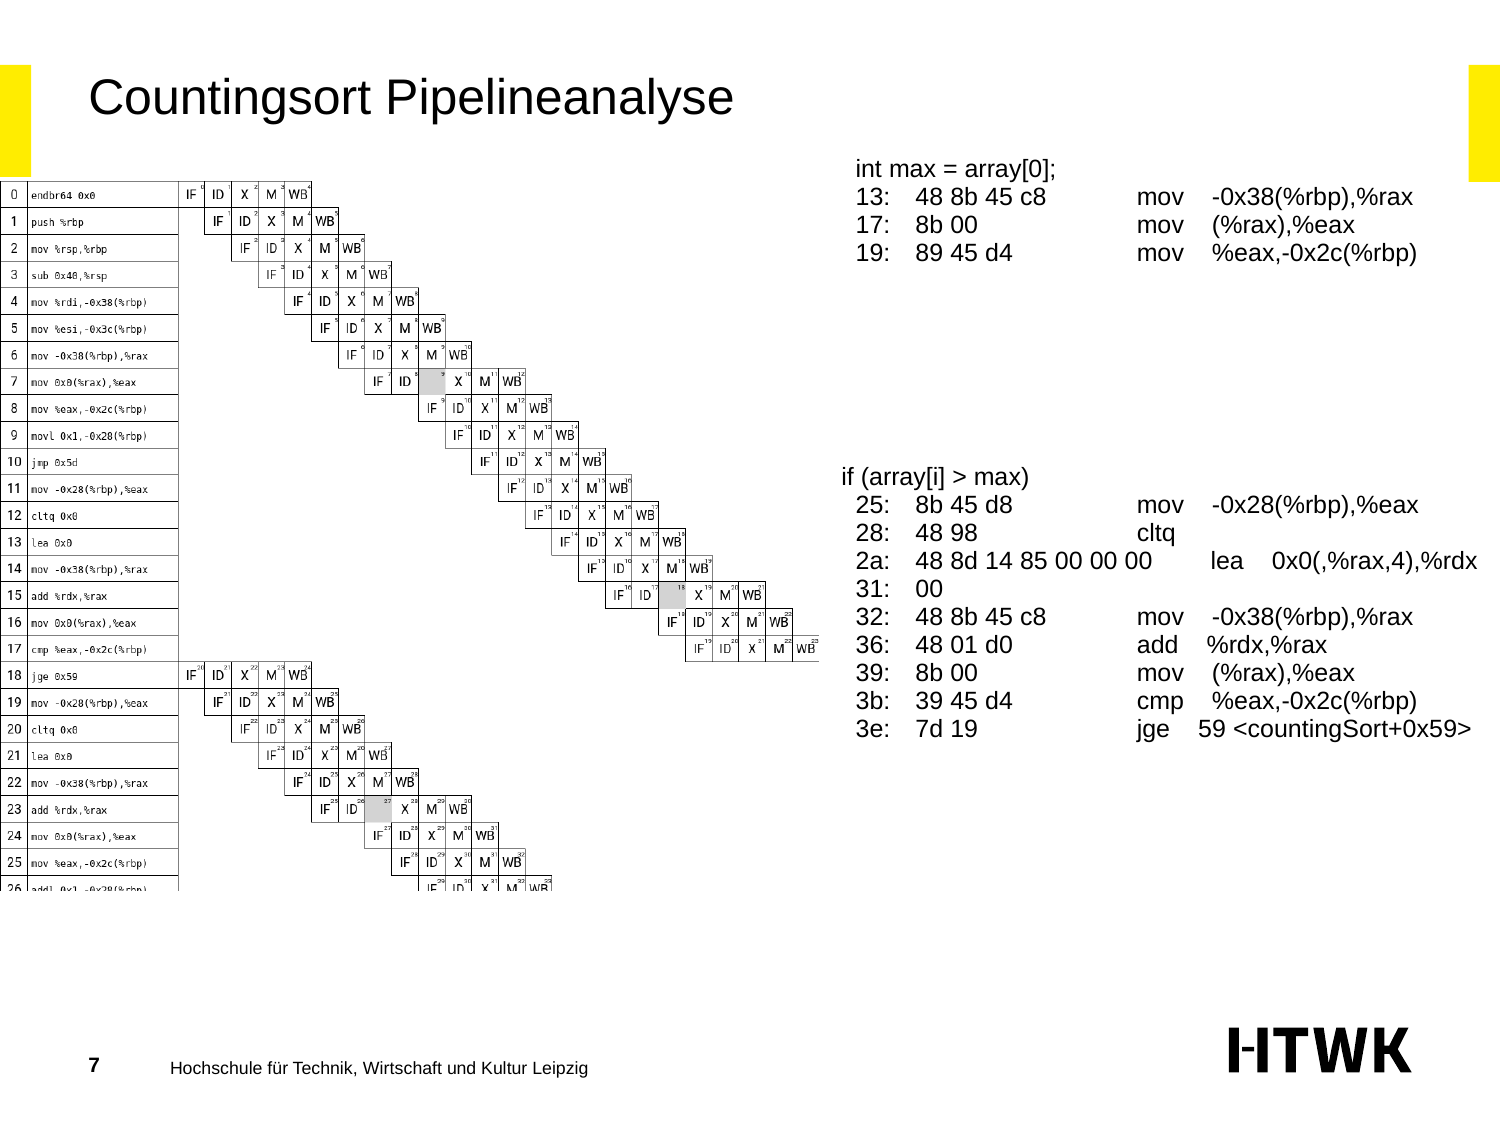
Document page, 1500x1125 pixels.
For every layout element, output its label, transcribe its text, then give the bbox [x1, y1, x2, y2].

slide_number <Foliennummer> [88, 1018, 149, 1078]
text_box int max = array[0]; 13: 48 8b 45 c8 mov -0x38(%rbp),%rax 17: 8b 00 mov (%rax),%eax 19: 89 45 d4 mov %eax,-0x2c(%rbp) if (array[i] > max) 25: 8b 45 d8 mov -0x28(%rbp),%eax 28: 48 98 cltq 2a: 48 8d 14 85 00 00 00 lea 0x0(,%rax,4),%rdx 31: 00 32: 48 8b 45 c8 mov -0x38(%rbp),%rax 36: 48 01 d0 add %rdx,%rax 39: 8b 00 mov (%rax),%eax 3b: 39 45 d4 cmp %eax,-0x2c(%rbp) 3e: 7d 19 jge 59 <countingSort+0x59> [826, 147, 1500, 751]
title Countingsort Pipelineanalyse [88, 59, 1412, 177]
picture [0, 177, 827, 891]
